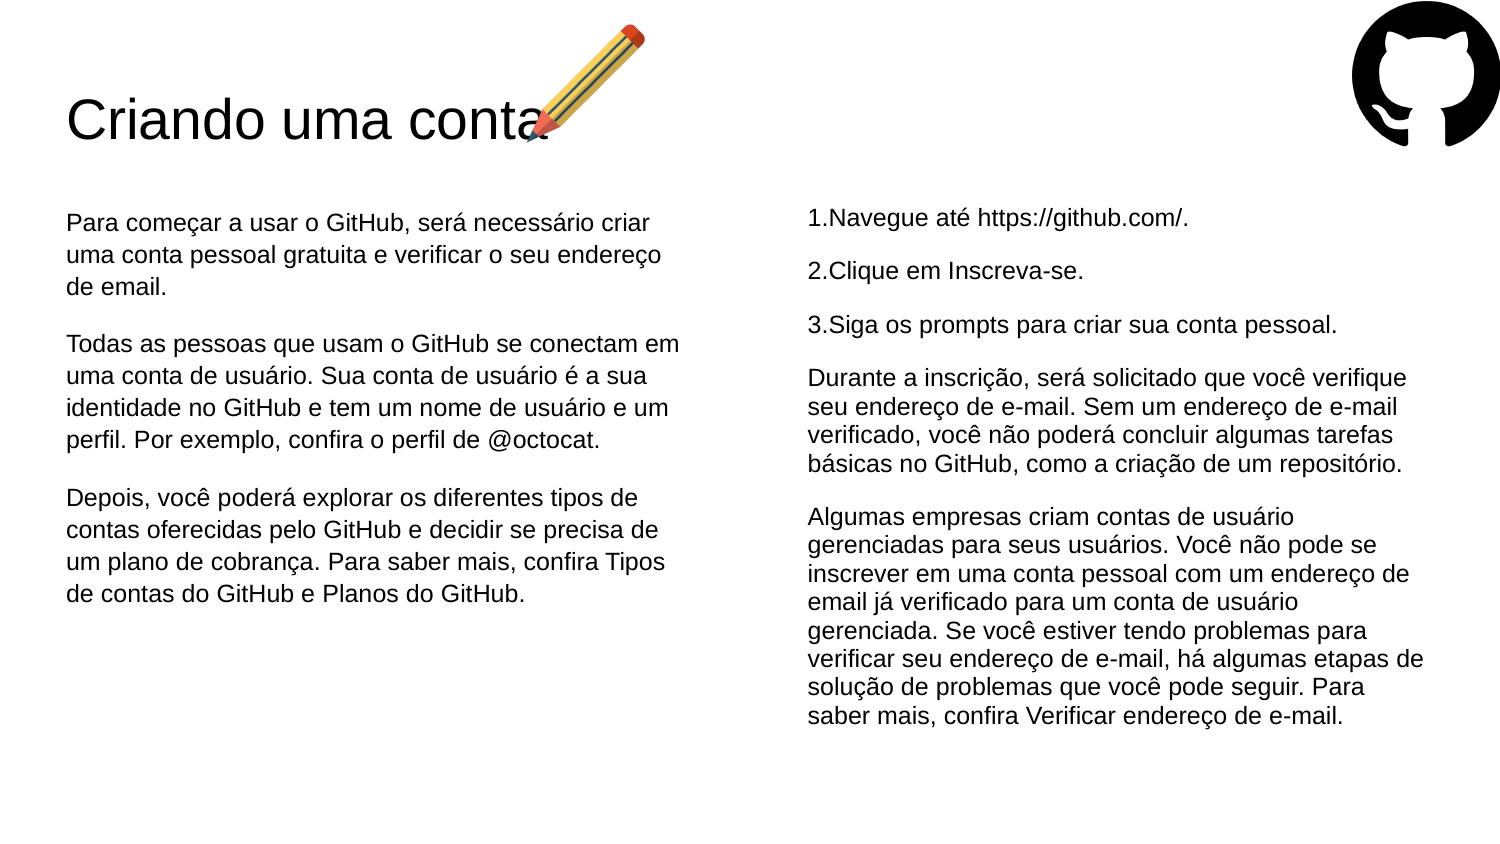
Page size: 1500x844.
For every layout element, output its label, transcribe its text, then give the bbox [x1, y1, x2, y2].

list 1.Navegue até https://github.com/. 2.Clique em Inscreva-se. 3.Siga os prompts para criar sua conta pessoal. Durante a inscrição, será solicitado que você verifique seu endereço de e-mail. Sem um endereço de e-mail verificado, você não poderá concluir algumas tarefas básicas no GitHub, como a criação de um repositório. Algumas empresas criam contas de usuário gerenciadas para seus usuários. Você não pode se inscrever em uma conta pessoal com um endereço de email já verificado para um conta de usuário gerenciada. Se você estiver tendo problemas para verificar seu endereço de e-mail, há algumas etapas de solução de problemas que você pode seguir. Para saber mais, confira Verificar endereço de e-mail. [792, 189, 1449, 750]
title Criando uma conta [51, 72, 1449, 167]
picture [1352, 0, 1500, 148]
list Para começar a usar o GitHub, será necessário criar uma conta pessoal gratuita e verificar o seu endereço de email. Todas as pessoas que usam o GitHub se conectam em uma conta de usuário. Sua conta de usuário é a sua identidade no GitHub e tem um nome de usuário e um perfil. Por exemplo, confira o perfil de @octocat. Depois, você poderá explorar os diferentes tipos de contas oferecidas pelo GitHub e decidir se precisa de um plano de cobrança. Para saber mais, confira Tipos de contas do GitHub e Planos do GitHub. [51, 189, 708, 750]
picture [521, 19, 650, 148]
